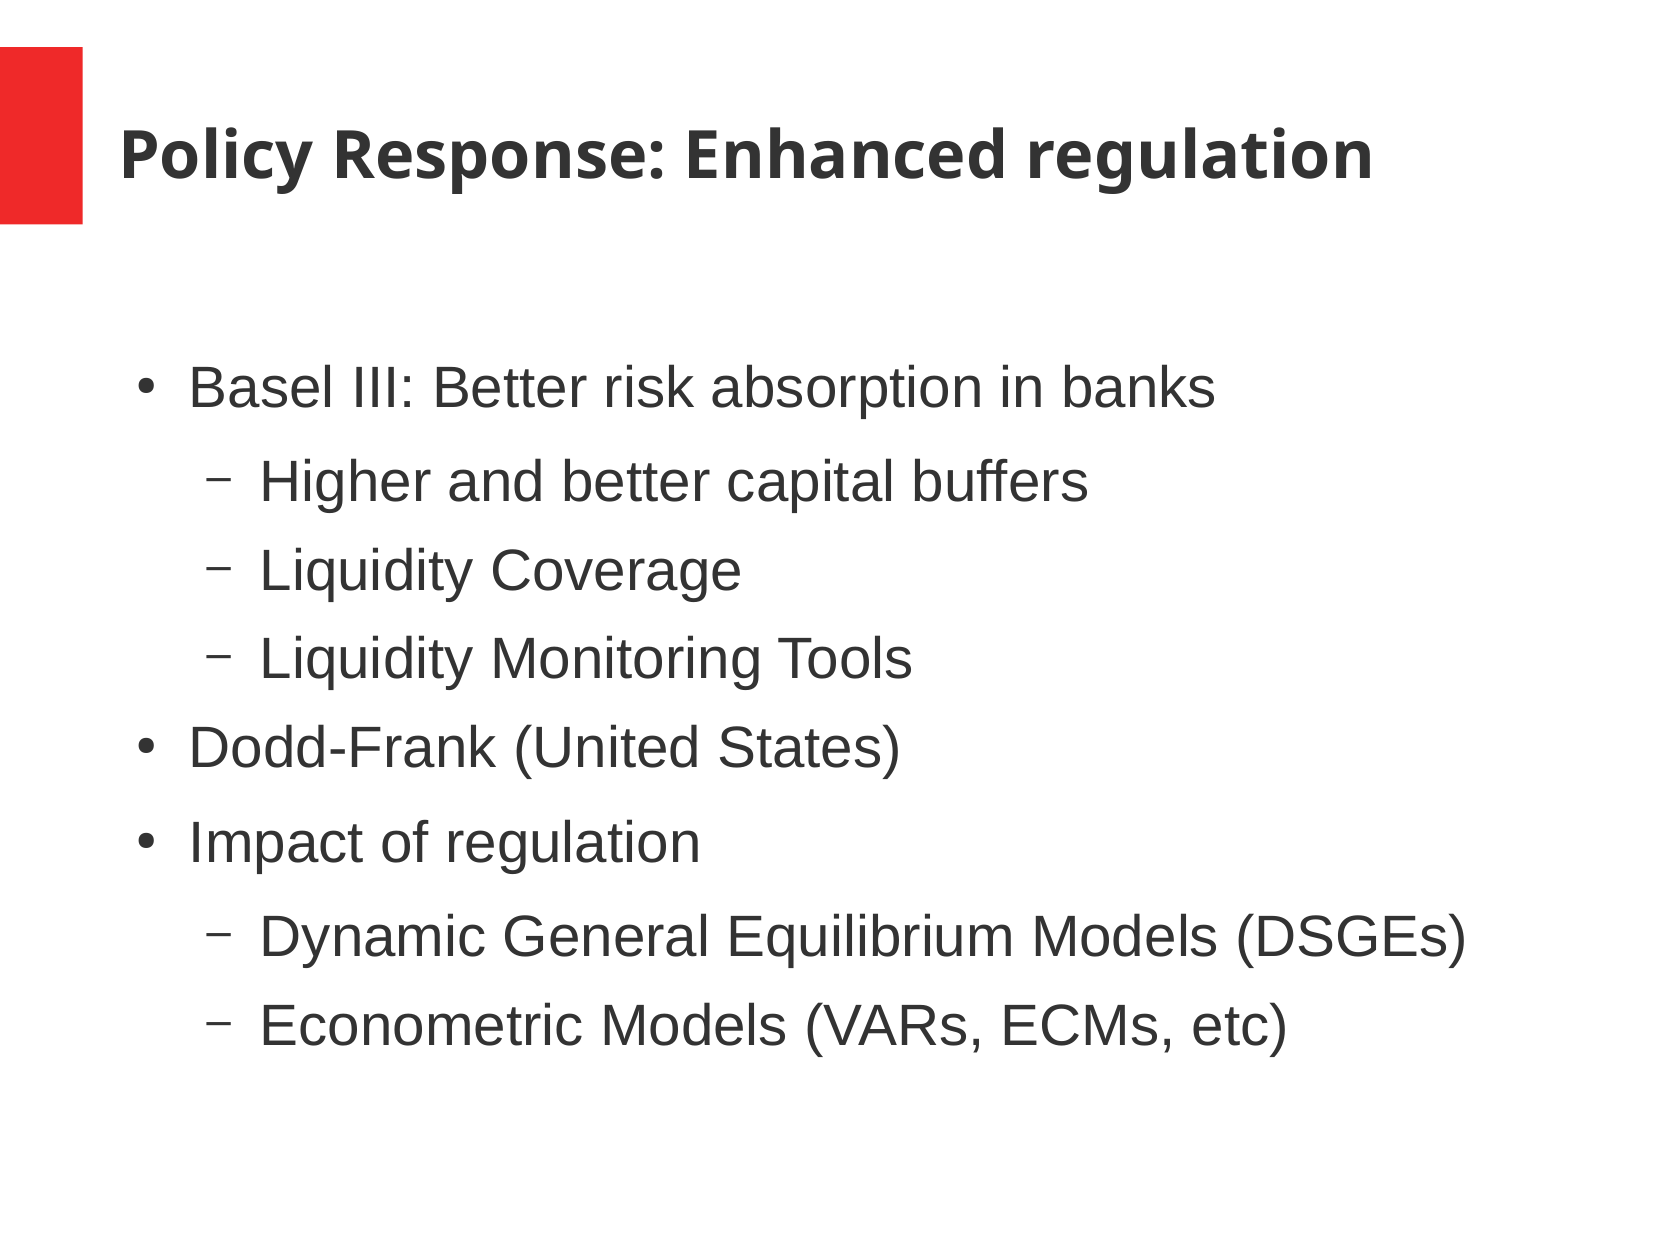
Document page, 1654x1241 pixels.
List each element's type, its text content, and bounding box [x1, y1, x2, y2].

list Basel III: Better risk absorption in banks Higher and better capital buffers Liquidity Coverage Liquidity Monitoring Tools Dodd-Frank (United States) Impact of regulation Dynamic General Equilibrium Models (DSGEs) Econometric Models (VARs, ECMs, etc) [118, 354, 1536, 1074]
title Policy Response: Enhanced regulation [118, 49, 1571, 257]
